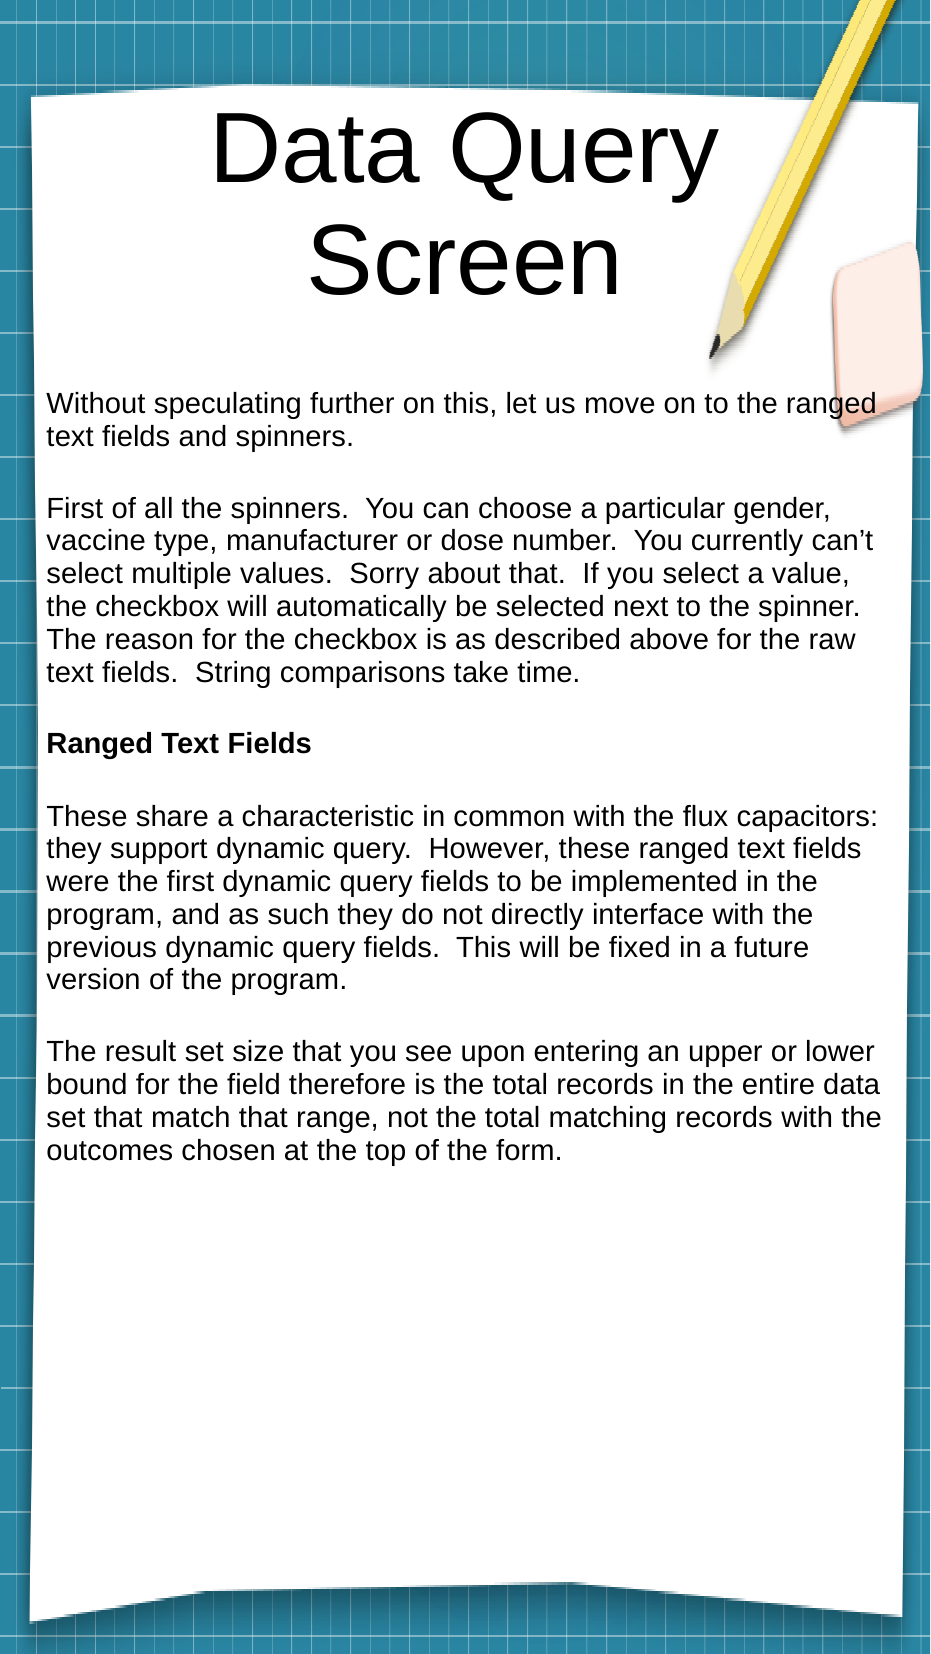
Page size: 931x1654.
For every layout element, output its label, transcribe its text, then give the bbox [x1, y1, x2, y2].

list Without speculating further on this, let us move on to the ranged text fields and spinners. First of all the spinners. You can choose a particular gender, vaccine type, manufacturer or dose number. You currently can’t select multiple values. Sorry about that. If you select a value, the checkbox will automatically be selected next to the spinner. The reason for the checkbox is as described above for the raw text fields. String comparisons take time. Ranged Text Fields These share a characteristic in common with the flux capacitors: they support dynamic query. However, these ranged text fields were the first dynamic query fields to be implemented in the program, and as such they do not directly interface with the previous dynamic query fields. This will be fixed in a future version of the program. The result set size that you see upon entering an upper or lower bound for the field therefore is the total records in the entire data set that match that range, not the total matching records with the outcomes chosen at the top of the form. [46, 386, 884, 1346]
title Data Query Screen [46, 65, 884, 342]
picture [0, 0, 931, 1654]
